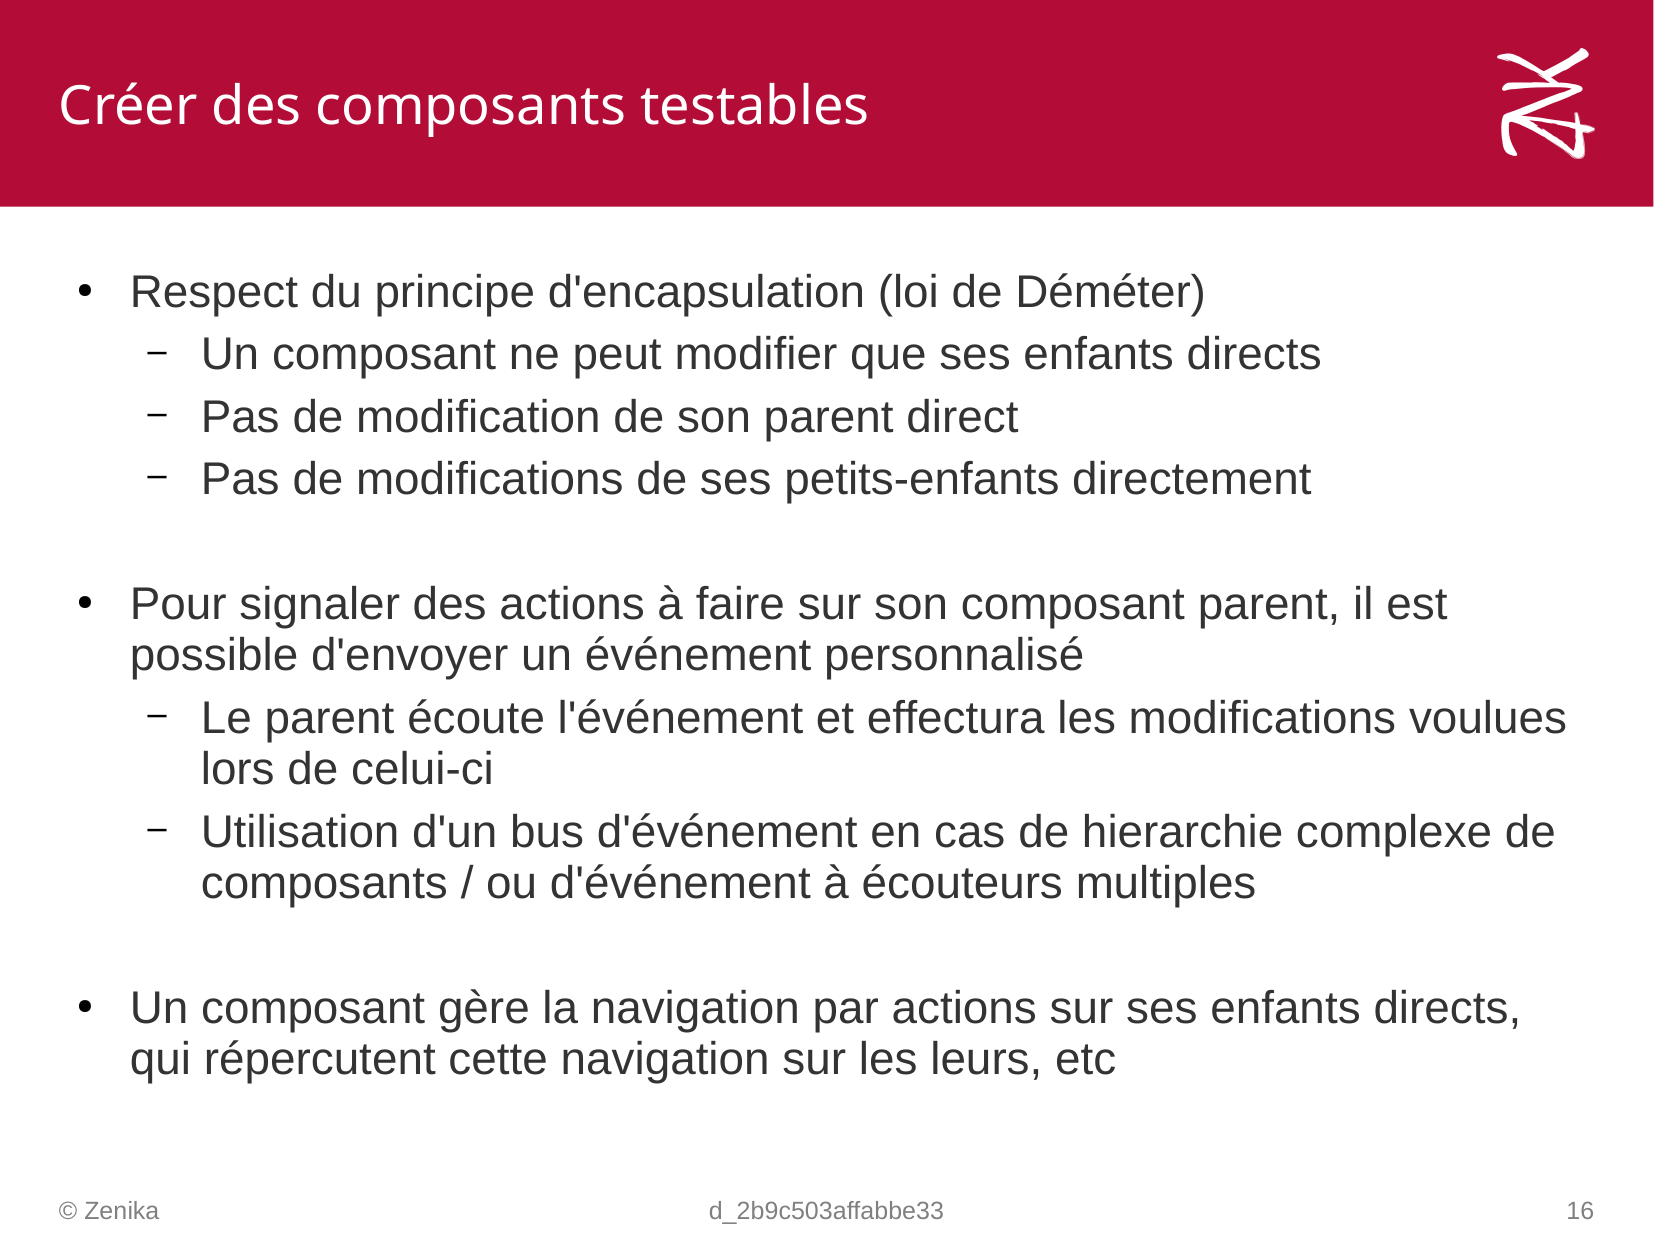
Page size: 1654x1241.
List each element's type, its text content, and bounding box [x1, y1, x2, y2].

list Respect du principe d'encapsulation (loi de Déméter) Un composant ne peut modifier que ses enfants directs Pas de modification de son parent direct Pas de modifications de ses petits-enfants directement Pour signaler des actions à faire sur son composant parent, il est possible d'envoyer un événement personnalisé Le parent écoute l'événement et effectura les modifications voulues lors de celui-ci Utilisation d'un bus d'événement en cas de hierarchie complexe de composants / ou d'événement à écouteurs multiples Un composant gère la navigation par actions sur ses enfants directs, qui répercutent cette navigation sur les leurs, etc [59, 265, 1595, 1152]
title Créer des composants testables [59, 29, 1595, 178]
